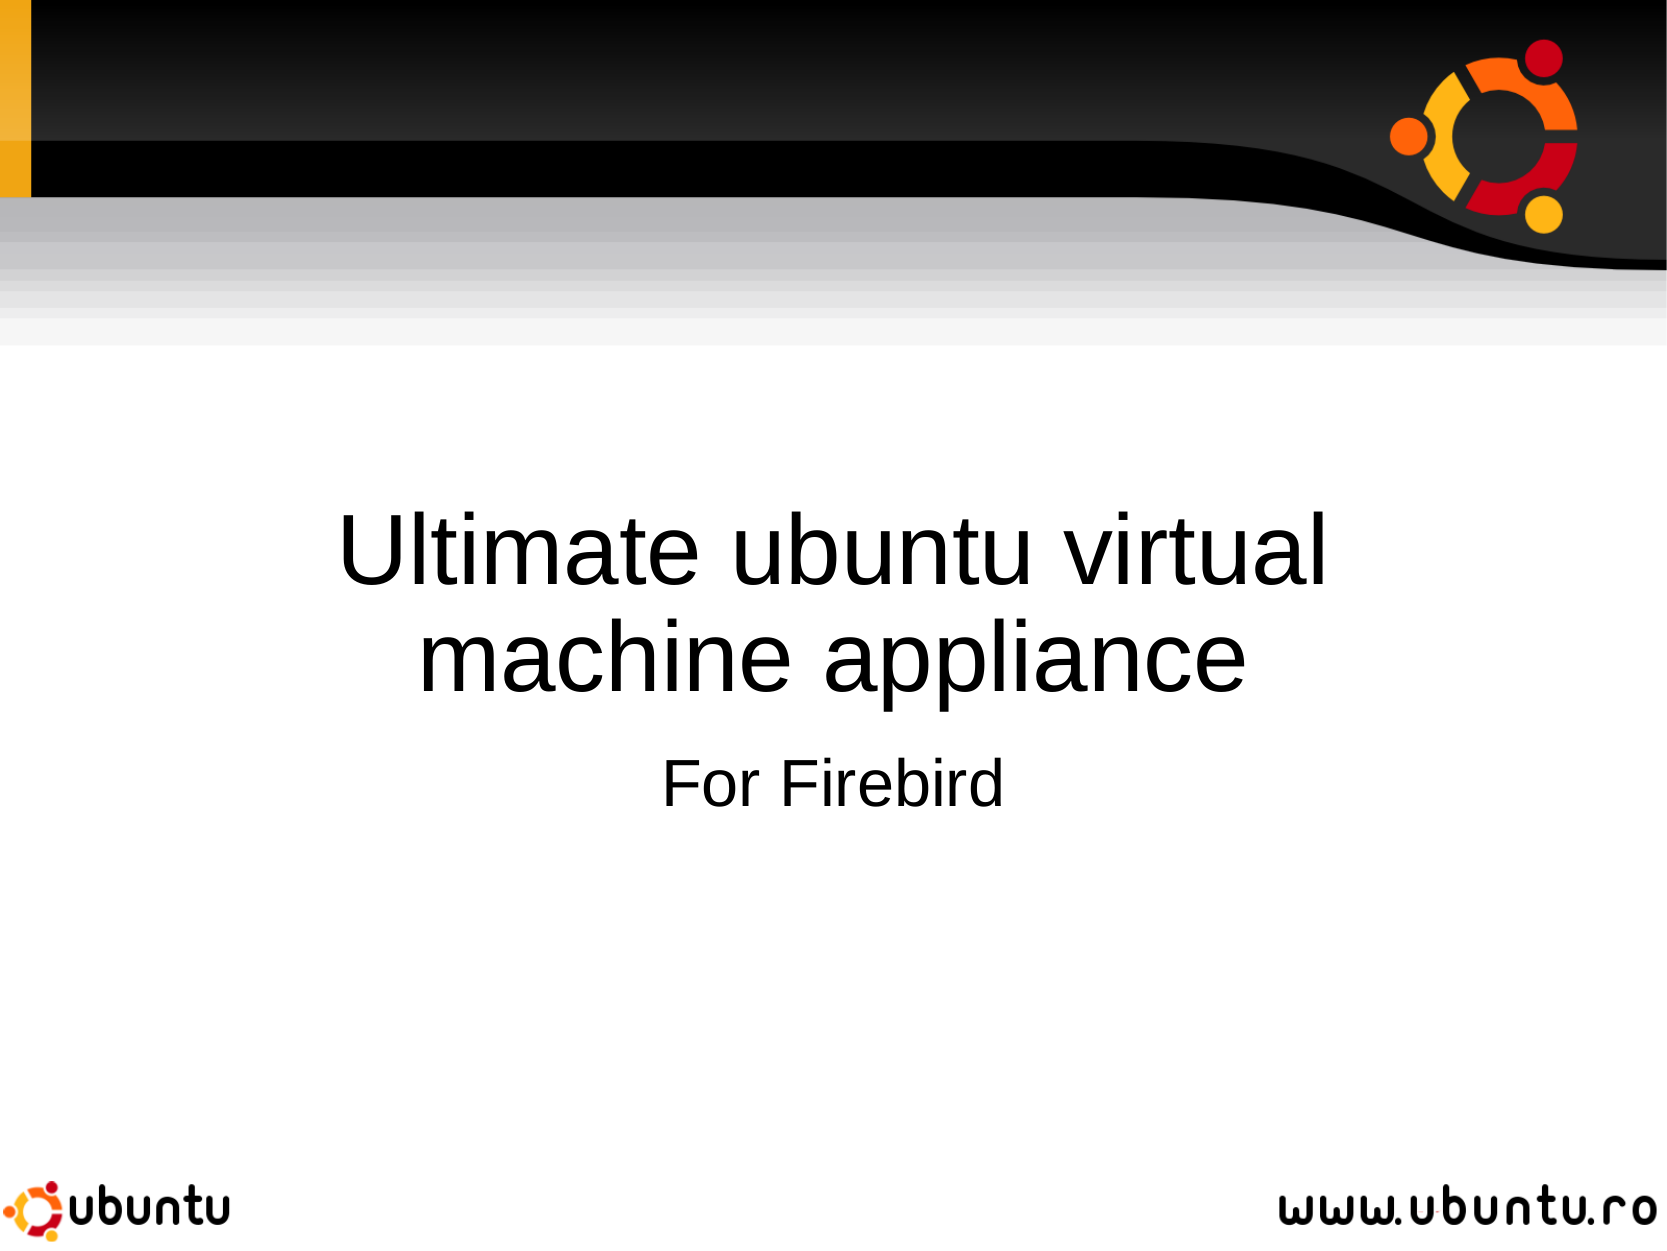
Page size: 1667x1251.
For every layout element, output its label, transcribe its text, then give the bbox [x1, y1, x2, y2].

picture [0, 0, 1667, 1251]
subtitle For Firebird [290, 750, 1377, 901]
title Ultimate ubuntu virtual machine appliance [140, 500, 1527, 728]
